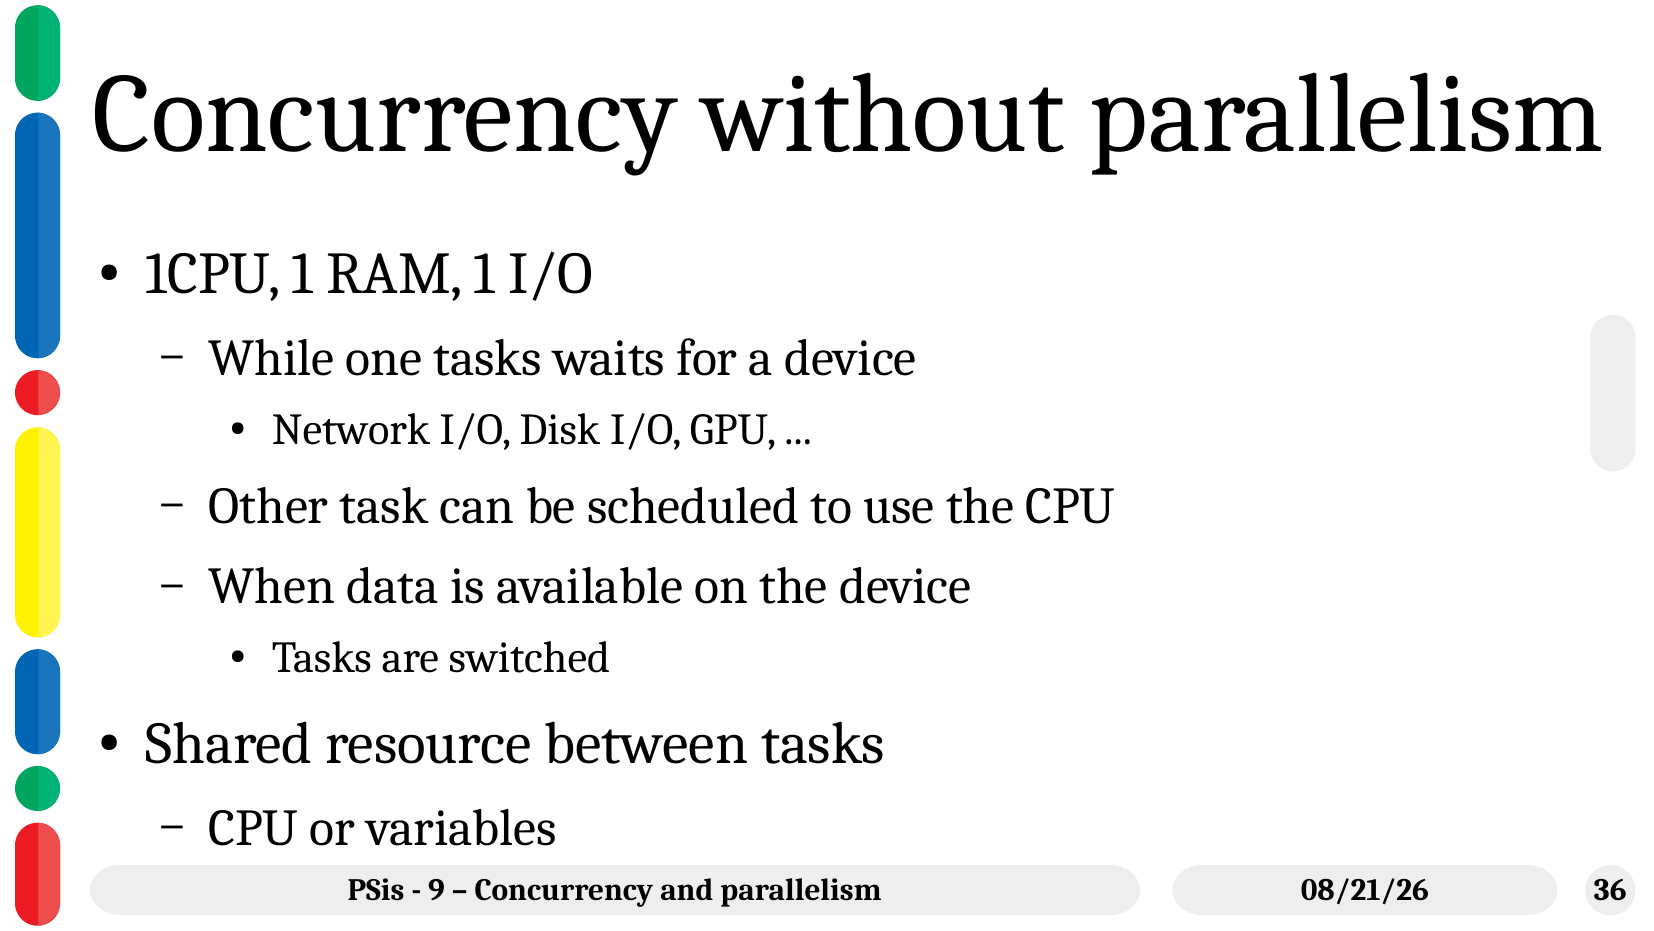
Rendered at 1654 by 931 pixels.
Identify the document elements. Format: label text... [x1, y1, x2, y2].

title Concurrency without parallelism [45, 0, 1654, 247]
list 1CPU, 1 RAM, 1 I/O While one tasks waits for a device Network I/O, Disk I/O, GPU, ... Other task can be scheduled to use the CPU When data is available on the device Tasks are switched Shared resource between tasks CPU or variables [82, 240, 1571, 866]
